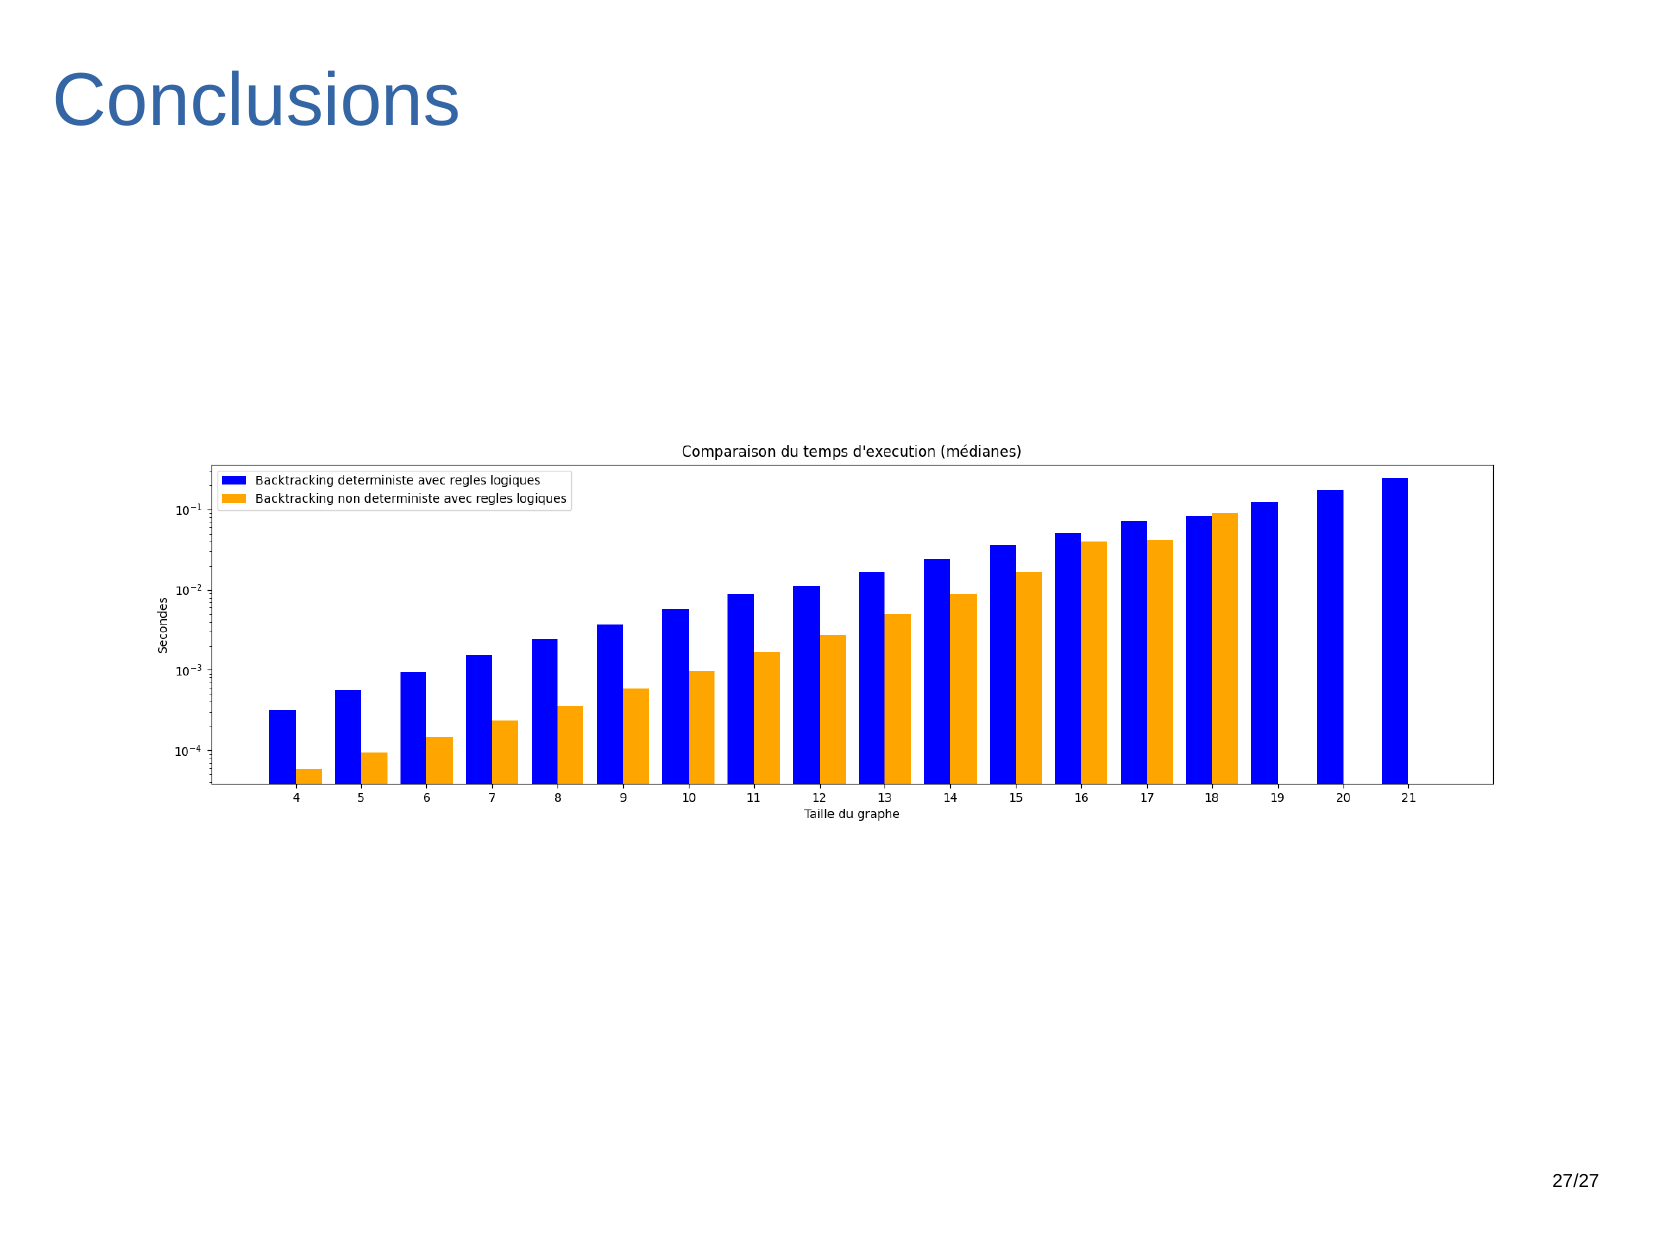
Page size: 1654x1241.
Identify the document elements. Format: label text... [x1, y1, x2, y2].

text_box Conclusions [37, 50, 638, 151]
text_box 27/27 [1537, 1162, 1614, 1199]
picture [4, 414, 1654, 830]
